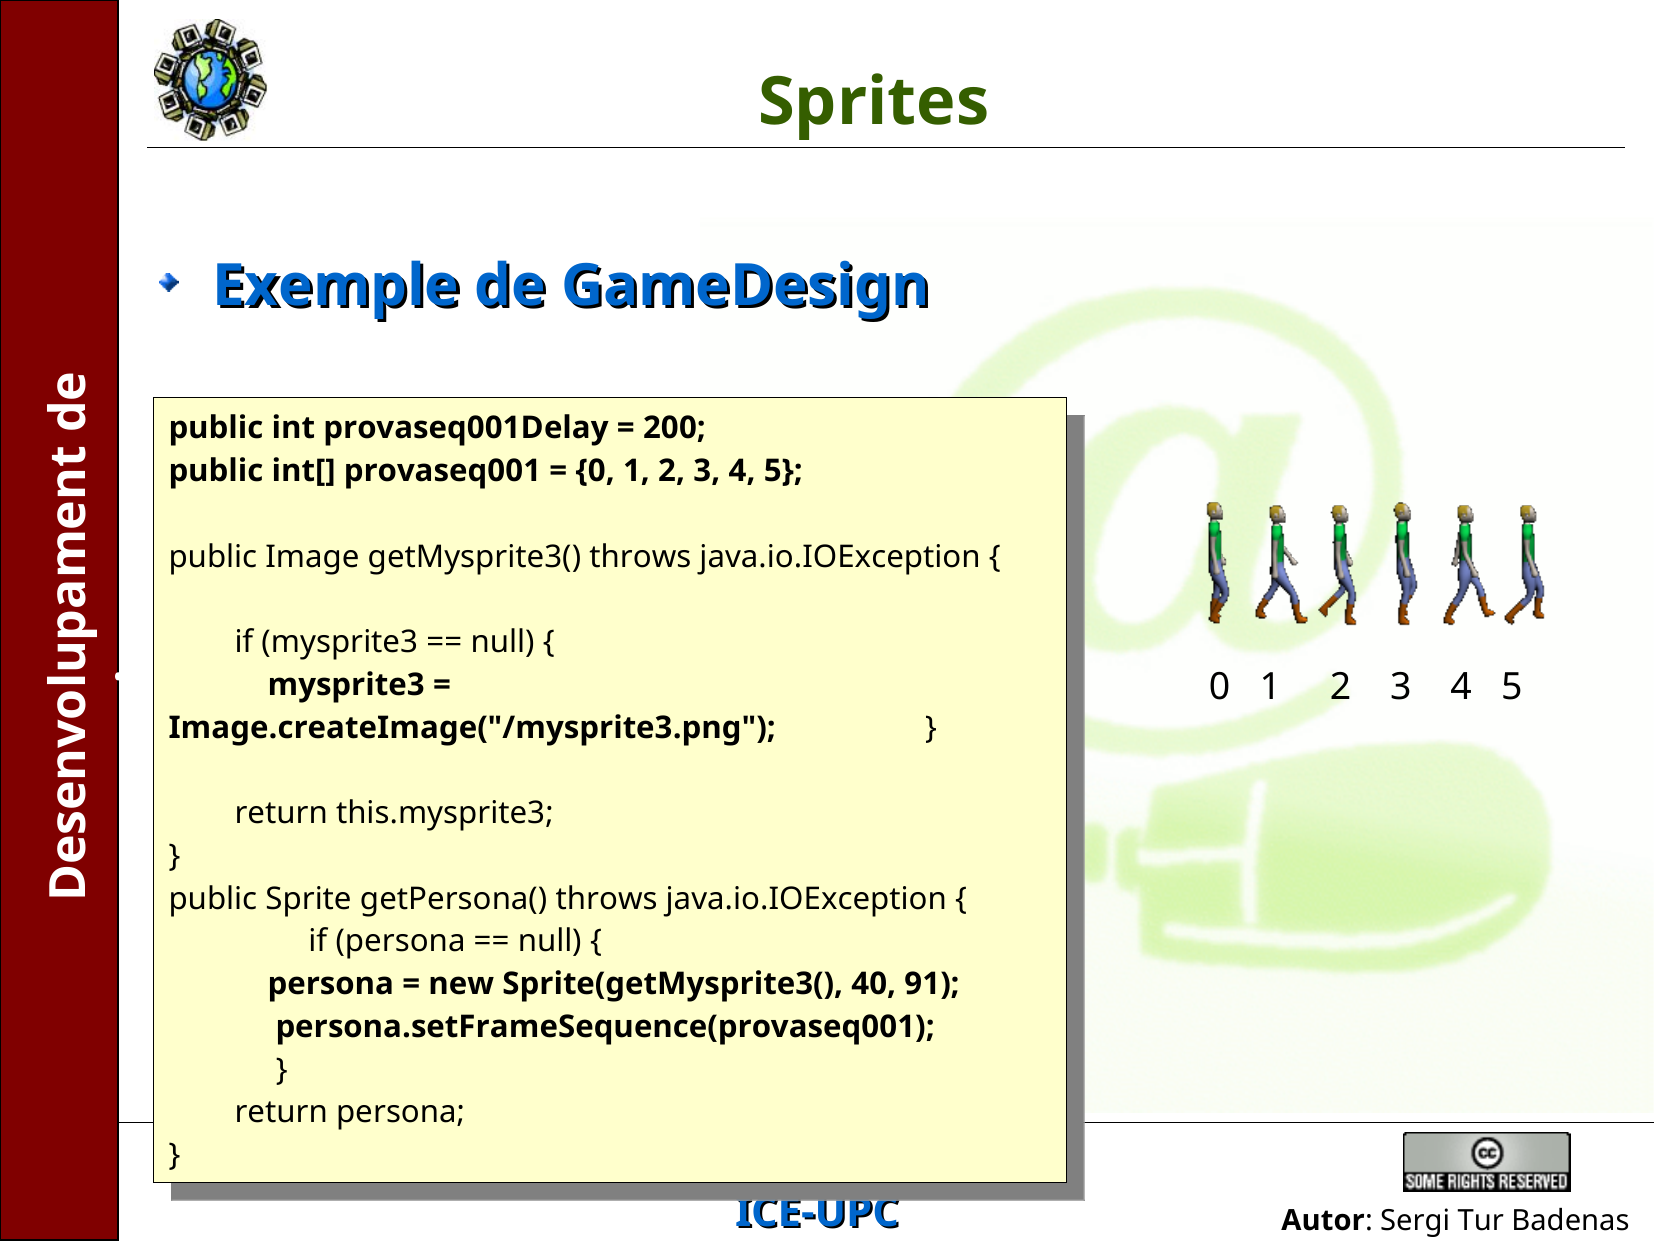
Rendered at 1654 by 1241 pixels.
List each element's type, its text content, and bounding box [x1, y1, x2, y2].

list Exemple de GameDesign [141, 242, 1630, 1078]
text_box 0 1 2 3 4 5 [1194, 652, 1580, 713]
picture [1403, 1132, 1571, 1192]
picture [1187, 490, 1563, 633]
title Sprites [129, 56, 1619, 141]
picture [154, 19, 268, 56]
picture [700, 217, 1654, 1113]
text_box public int provaseq001Delay = 200; public int[] provaseq001 = {0, 1, 2, 3, 4, 5}; public Image getMysprite3() throws java.io.IOException { if (mysprite3 == null) { mysprite3 = Image.createImage("/mysprite3.png"); } return this.mysprite3; } public Sprite getPersona() throws java.io.IOException { if (persona == null) { persona = new Sprite(getMysprite3(), 40, 91); persona.setFrameSequence(provaseq001); } return persona; } [153, 397, 1067, 1033]
